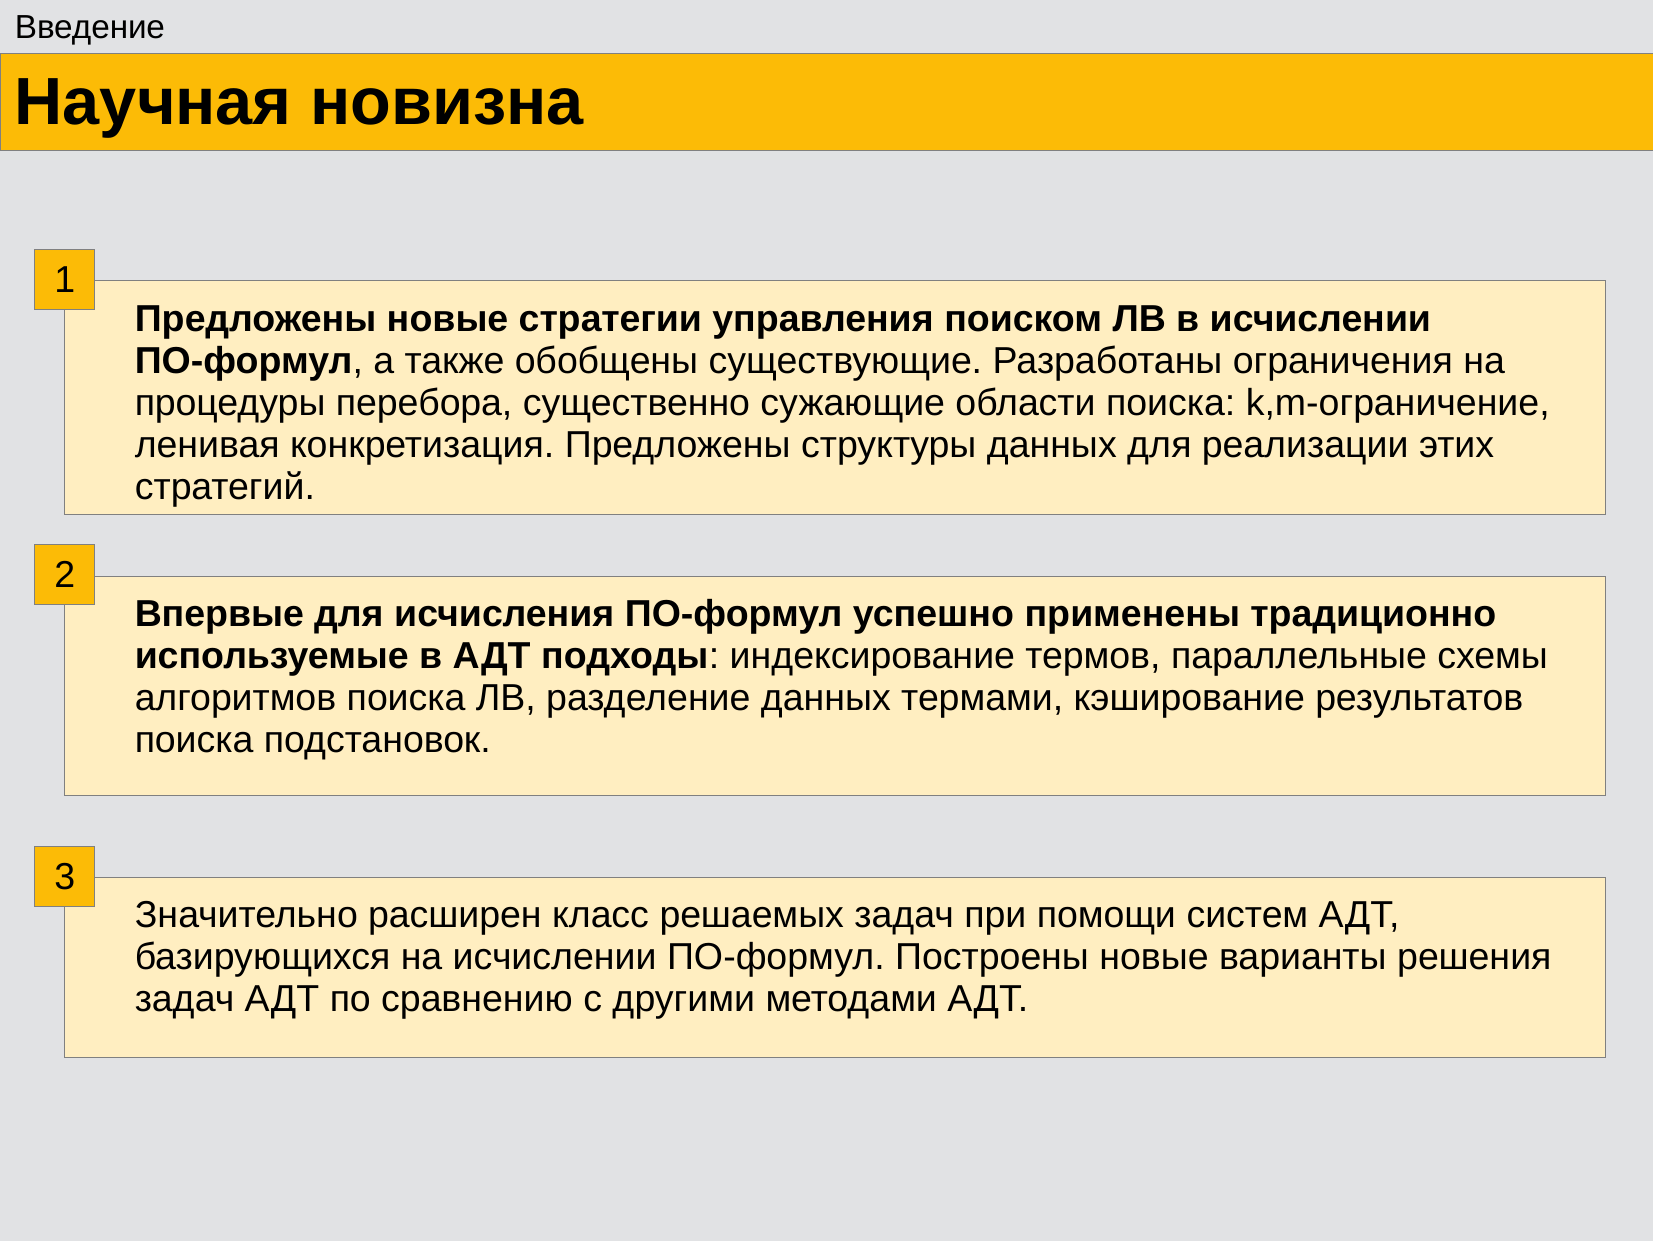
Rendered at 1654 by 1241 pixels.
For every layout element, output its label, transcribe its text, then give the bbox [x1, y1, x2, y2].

text_box [1323, 397, 1334, 413]
text_box 1 [34, 249, 95, 310]
text_box [64, 576, 1606, 796]
text_box Значительно расширен класс решаемых задач при помощи систем АДТ, базирующихся на исчислении ПО-формул. Построены новые варианты решения задач АДТ по сравнению с другими методами АДТ. [120, 886, 1315, 1042]
text_box Введение [0, 1, 157, 58]
text_box [64, 280, 1606, 515]
text_box [64, 877, 1606, 1058]
text_box 2 [34, 544, 95, 605]
text_box Предложены новые стратегии управления поиском ЛВ в исчислении ПО-формул, а также обобщены существующие. Разработаны ограничения на процедуры перебора, существенно сужающие области поиска: k,m-ограничение, ленивая конкретизация. Предложены структуры данных для реализации этих стратегий. [120, 289, 1323, 543]
text_box Впервые для исчисления ПО-формул успешно применены традиционно используемые в АДТ подходы: индексирование термов, параллельные схемы алгоритмов поиска ЛВ, разделение данных термами, кэширование результатов поиска подстановок. [120, 585, 1331, 791]
text_box Научная новизна [0, 53, 1653, 151]
text_box 3 [34, 846, 95, 907]
